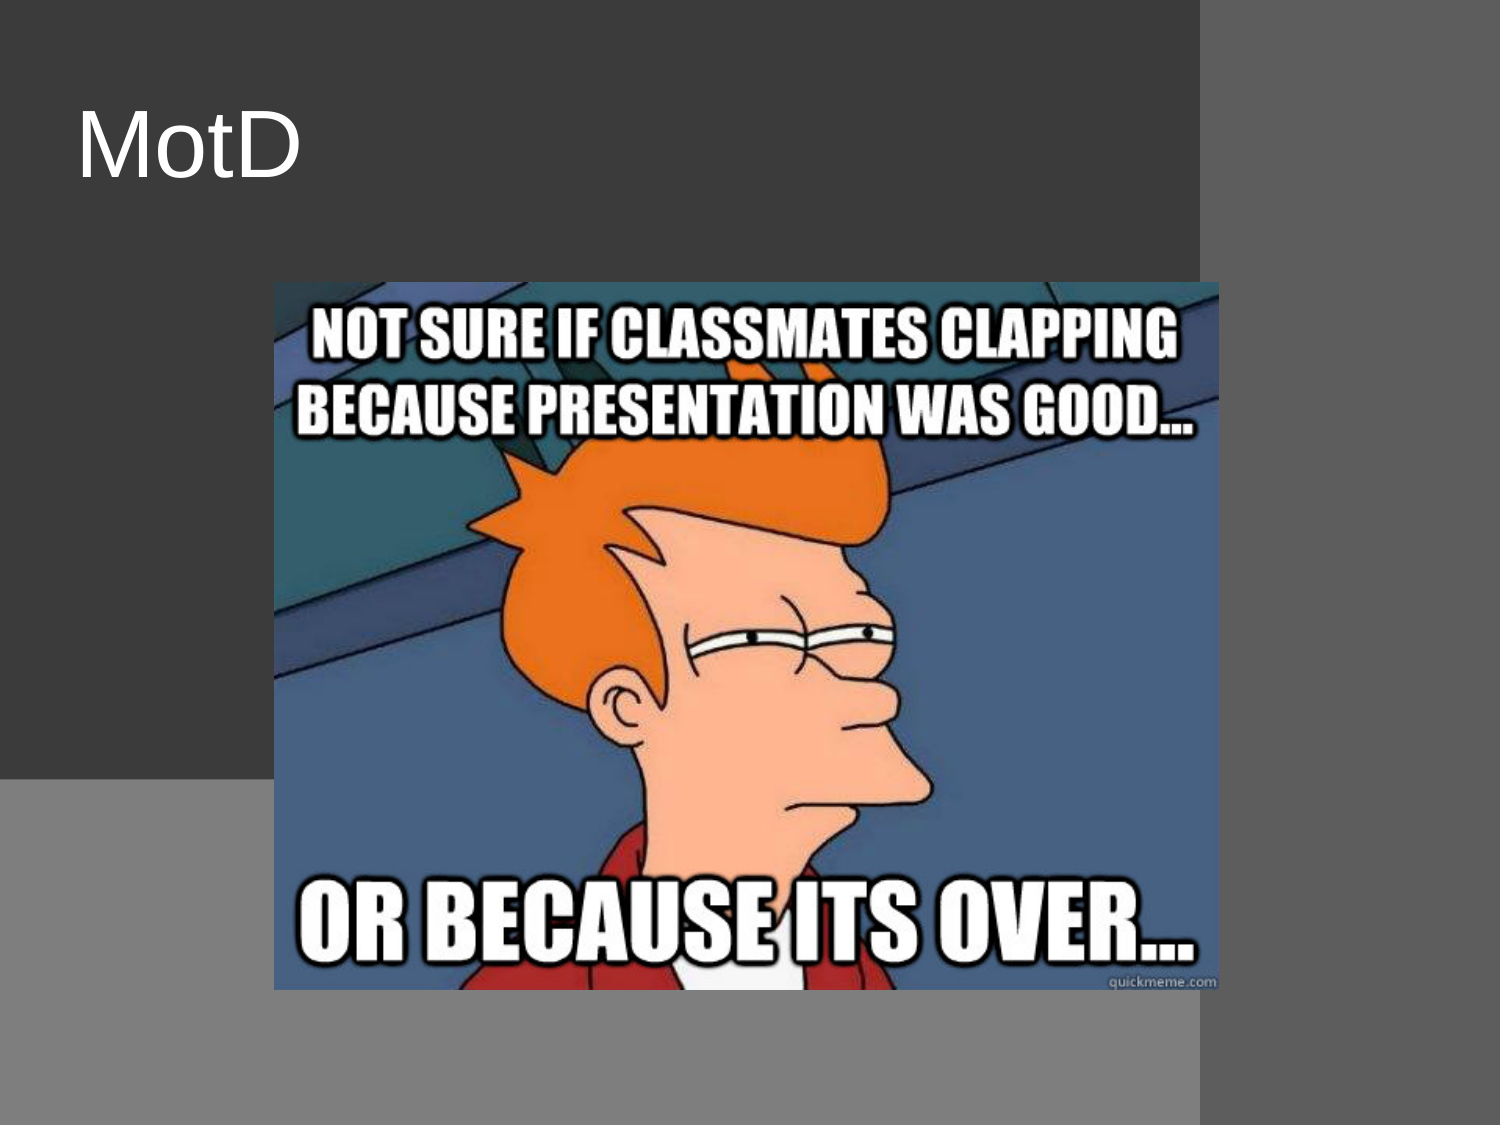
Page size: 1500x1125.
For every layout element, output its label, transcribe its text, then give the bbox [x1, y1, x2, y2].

picture [274, 282, 1219, 990]
text_box MotD [74, 45, 1300, 233]
